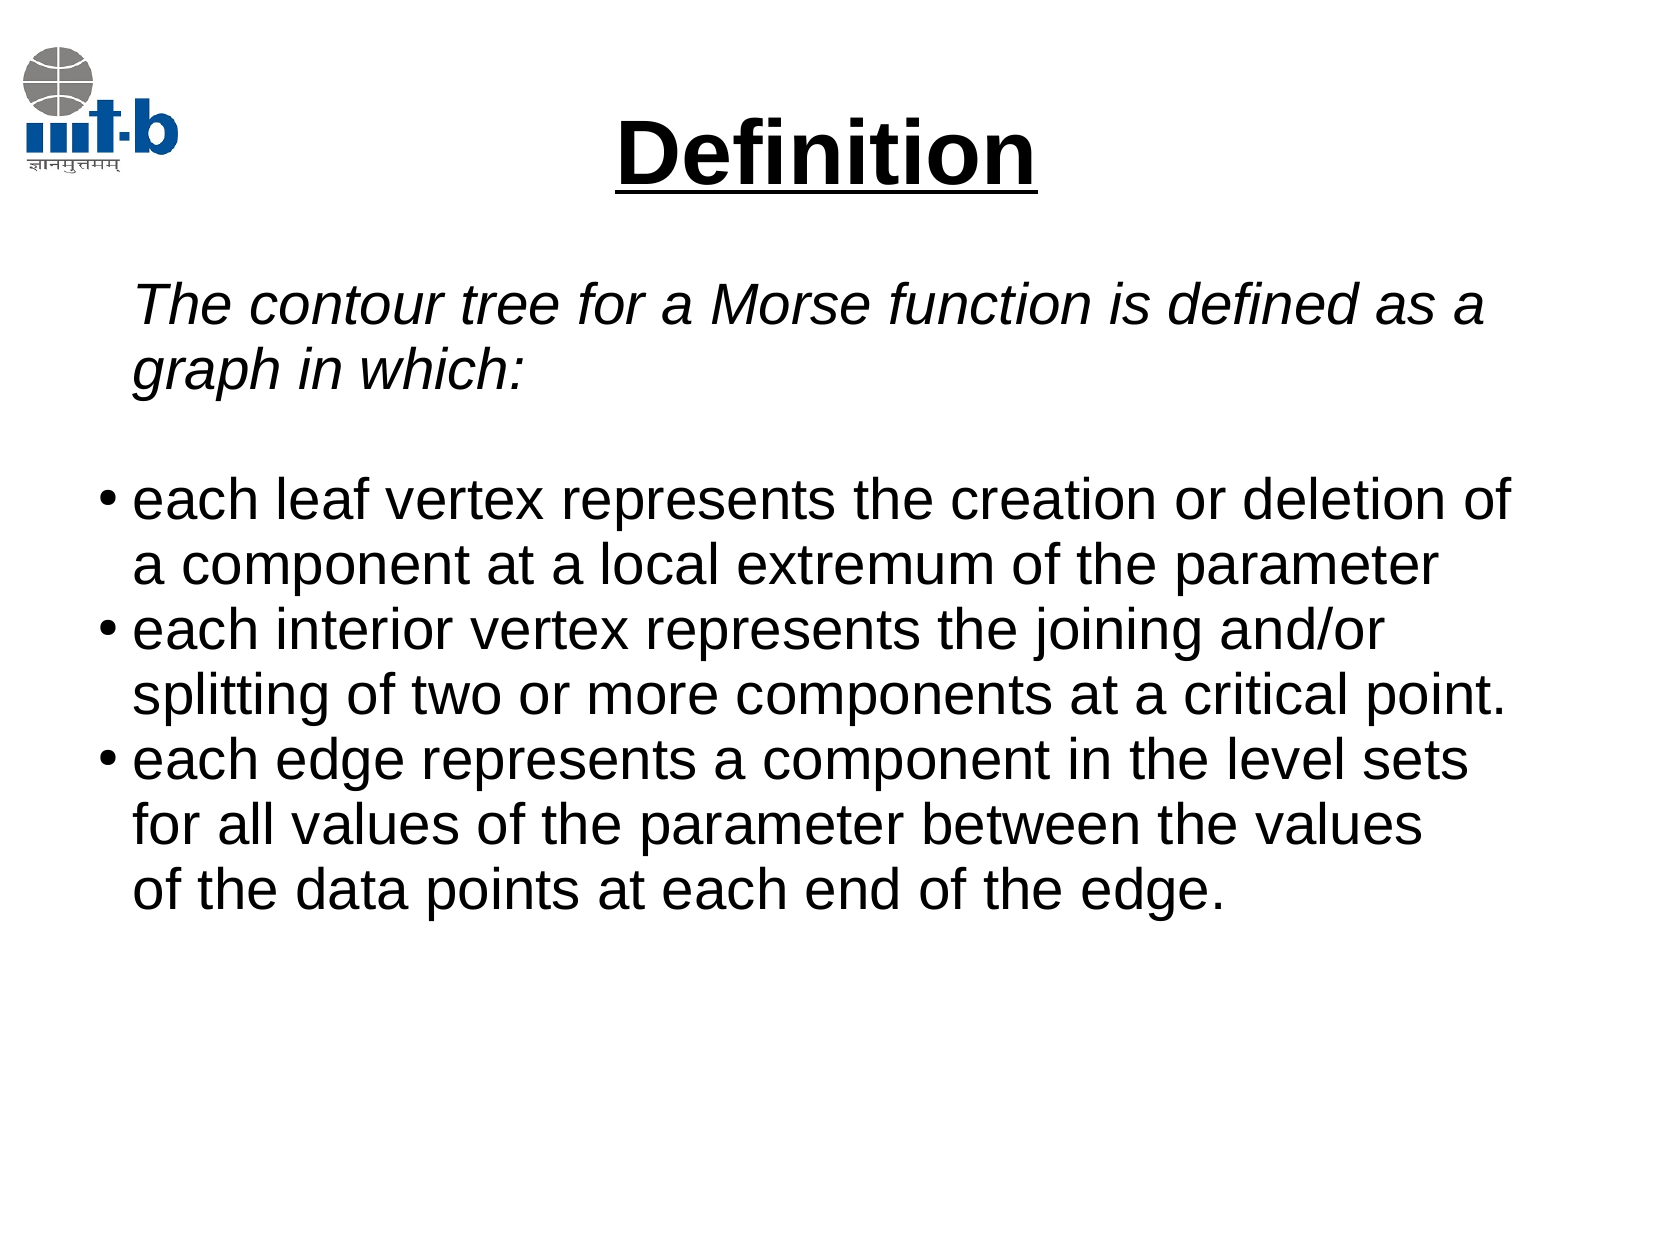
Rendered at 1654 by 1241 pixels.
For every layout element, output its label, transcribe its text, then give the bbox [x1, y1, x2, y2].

picture [23, 35, 178, 189]
title Definition [82, 49, 1571, 257]
text_box The contour tree for a Morse function is defined as a graph in which: each leaf vertex represents the creation or deletion of a component at a local extremum of the parameter each interior vertex represents the joining and/or splitting of two or more components at a critical point. each edge represents a component in the level sets for all values of the parameter between the values of the data points at each end of the edge. [82, 264, 1560, 1146]
